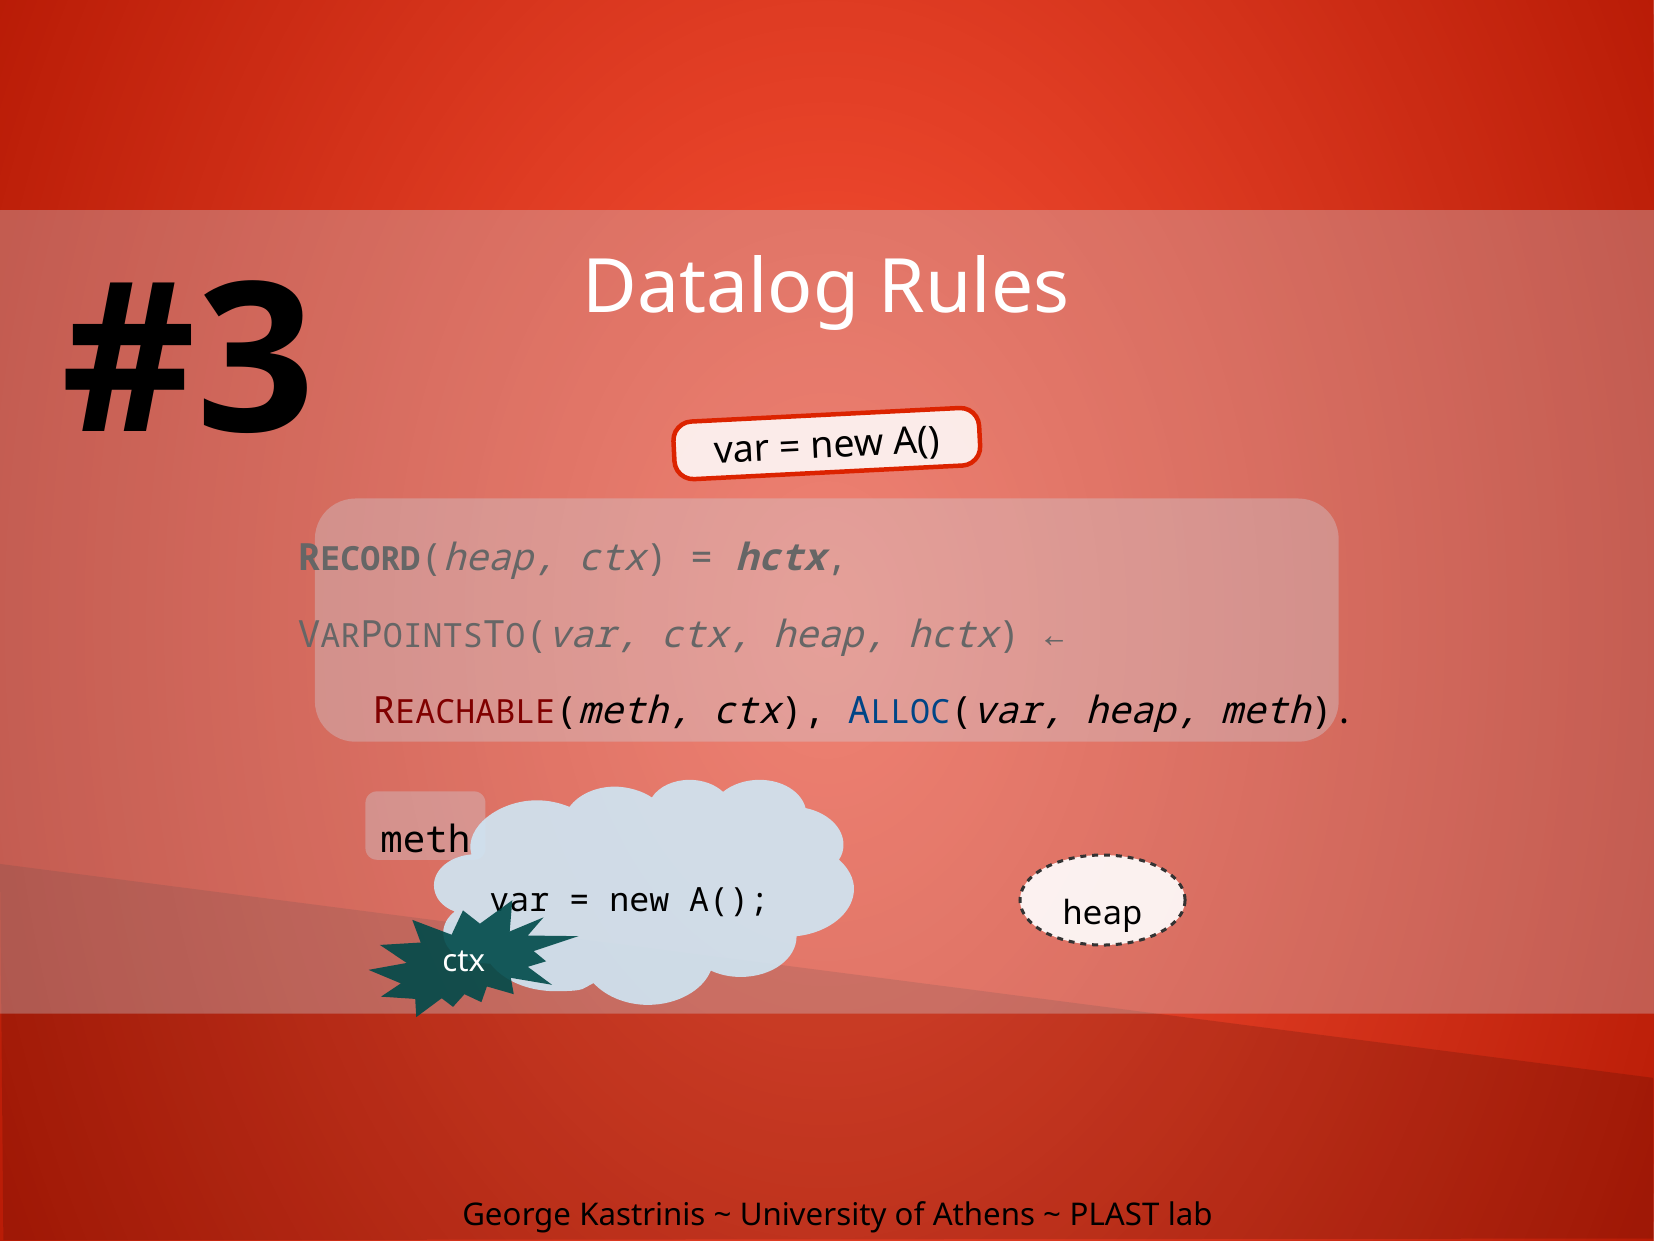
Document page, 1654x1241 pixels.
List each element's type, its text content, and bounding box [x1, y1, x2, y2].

text_box ctx [368, 900, 579, 1018]
text_box #3 [46, 201, 361, 451]
text_box Datalog Rules [568, 225, 1086, 331]
text_box meth [365, 791, 486, 860]
text_box heap [1020, 855, 1186, 946]
text_box George Kastrinis ~ University of Athens ~ PLAST lab [447, 1185, 1207, 1236]
text_box var = new A(); [433, 779, 854, 1005]
text_box [0, 210, 1654, 1014]
text_box RECORD(heap, ctx) = hctx, VARPOINTSTO(var, ctx, heap, hctx) ← REACHABLE(meth, ctx), ALLOC(var, heap, meth). [314, 498, 1339, 742]
text_box var = new A() [673, 408, 981, 480]
